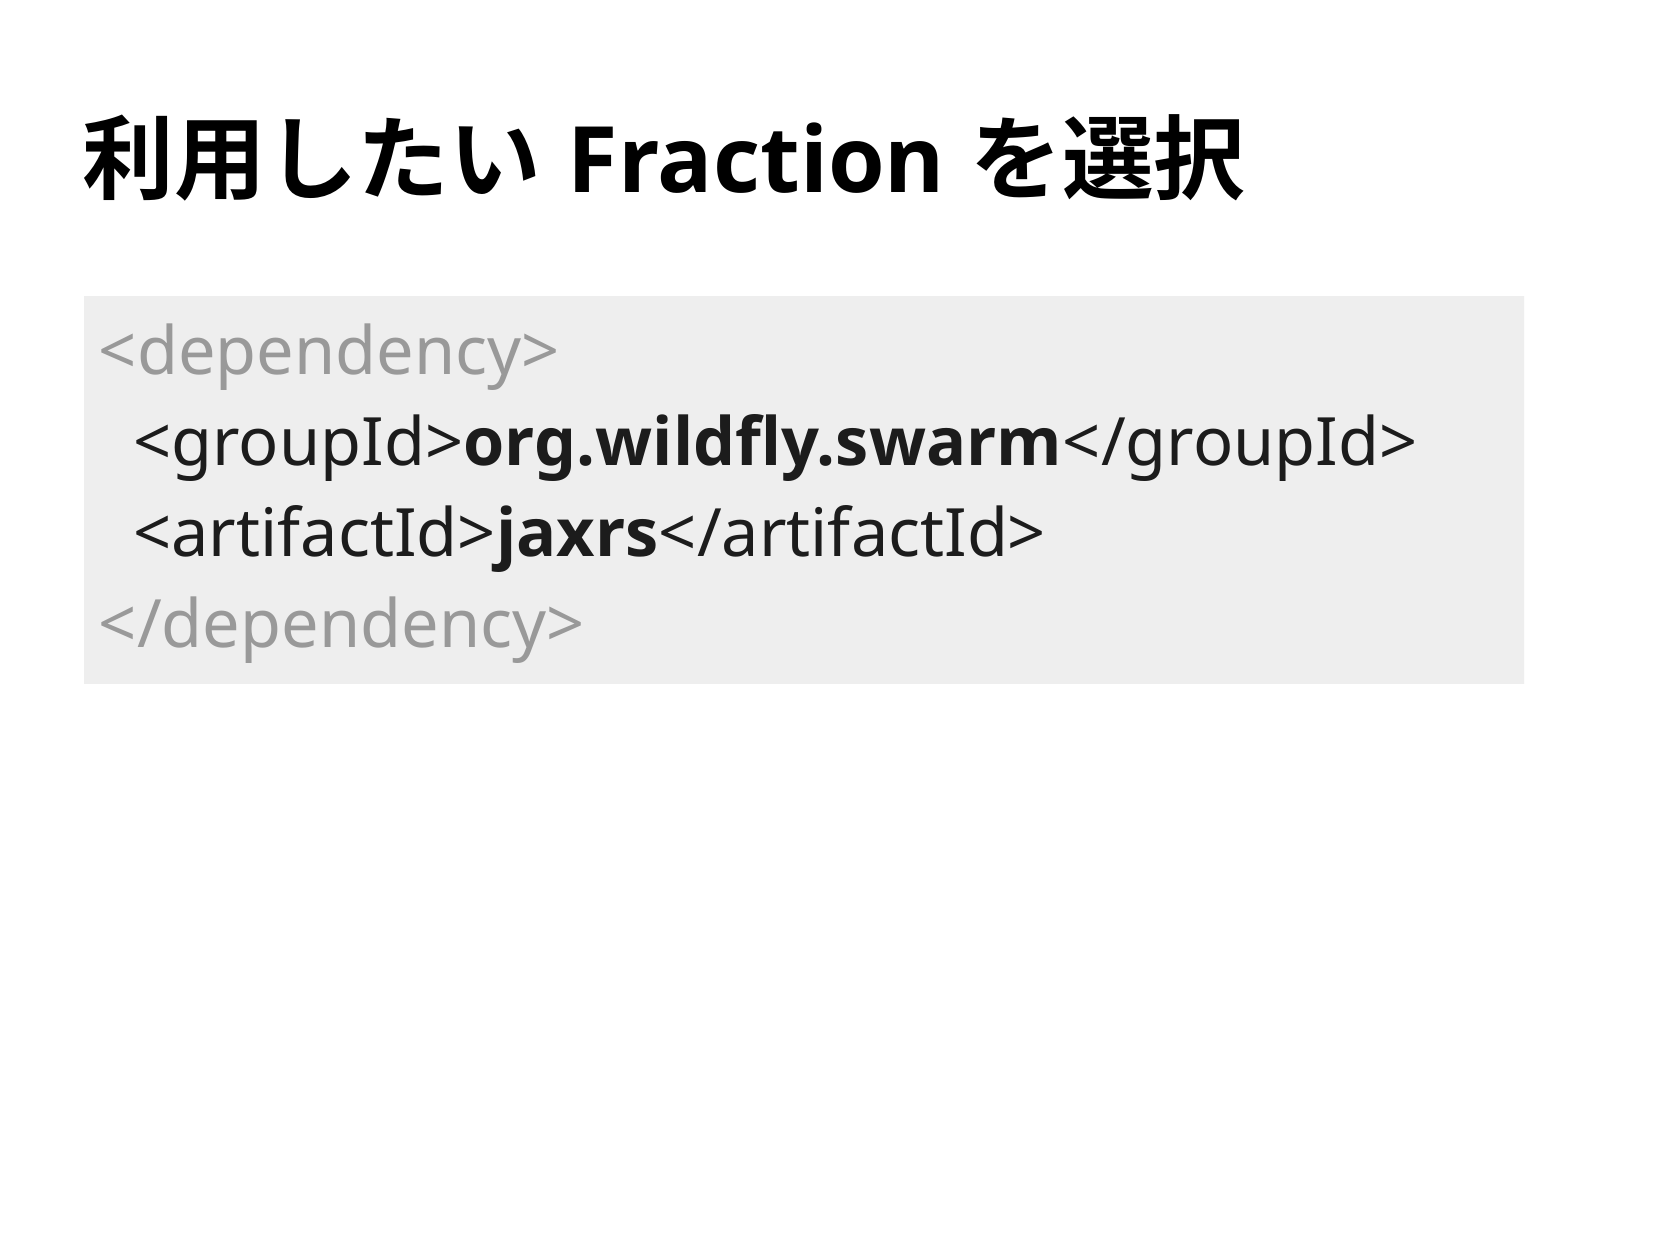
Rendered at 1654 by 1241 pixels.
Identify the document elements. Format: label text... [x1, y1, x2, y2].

text_box <dependency> <groupId>org.wildfly.swarm</groupId> <artifactId>jaxrs</artifactId> </dependency> [84, 296, 1525, 684]
title 利用したいFractionを選択 [82, 49, 1571, 257]
